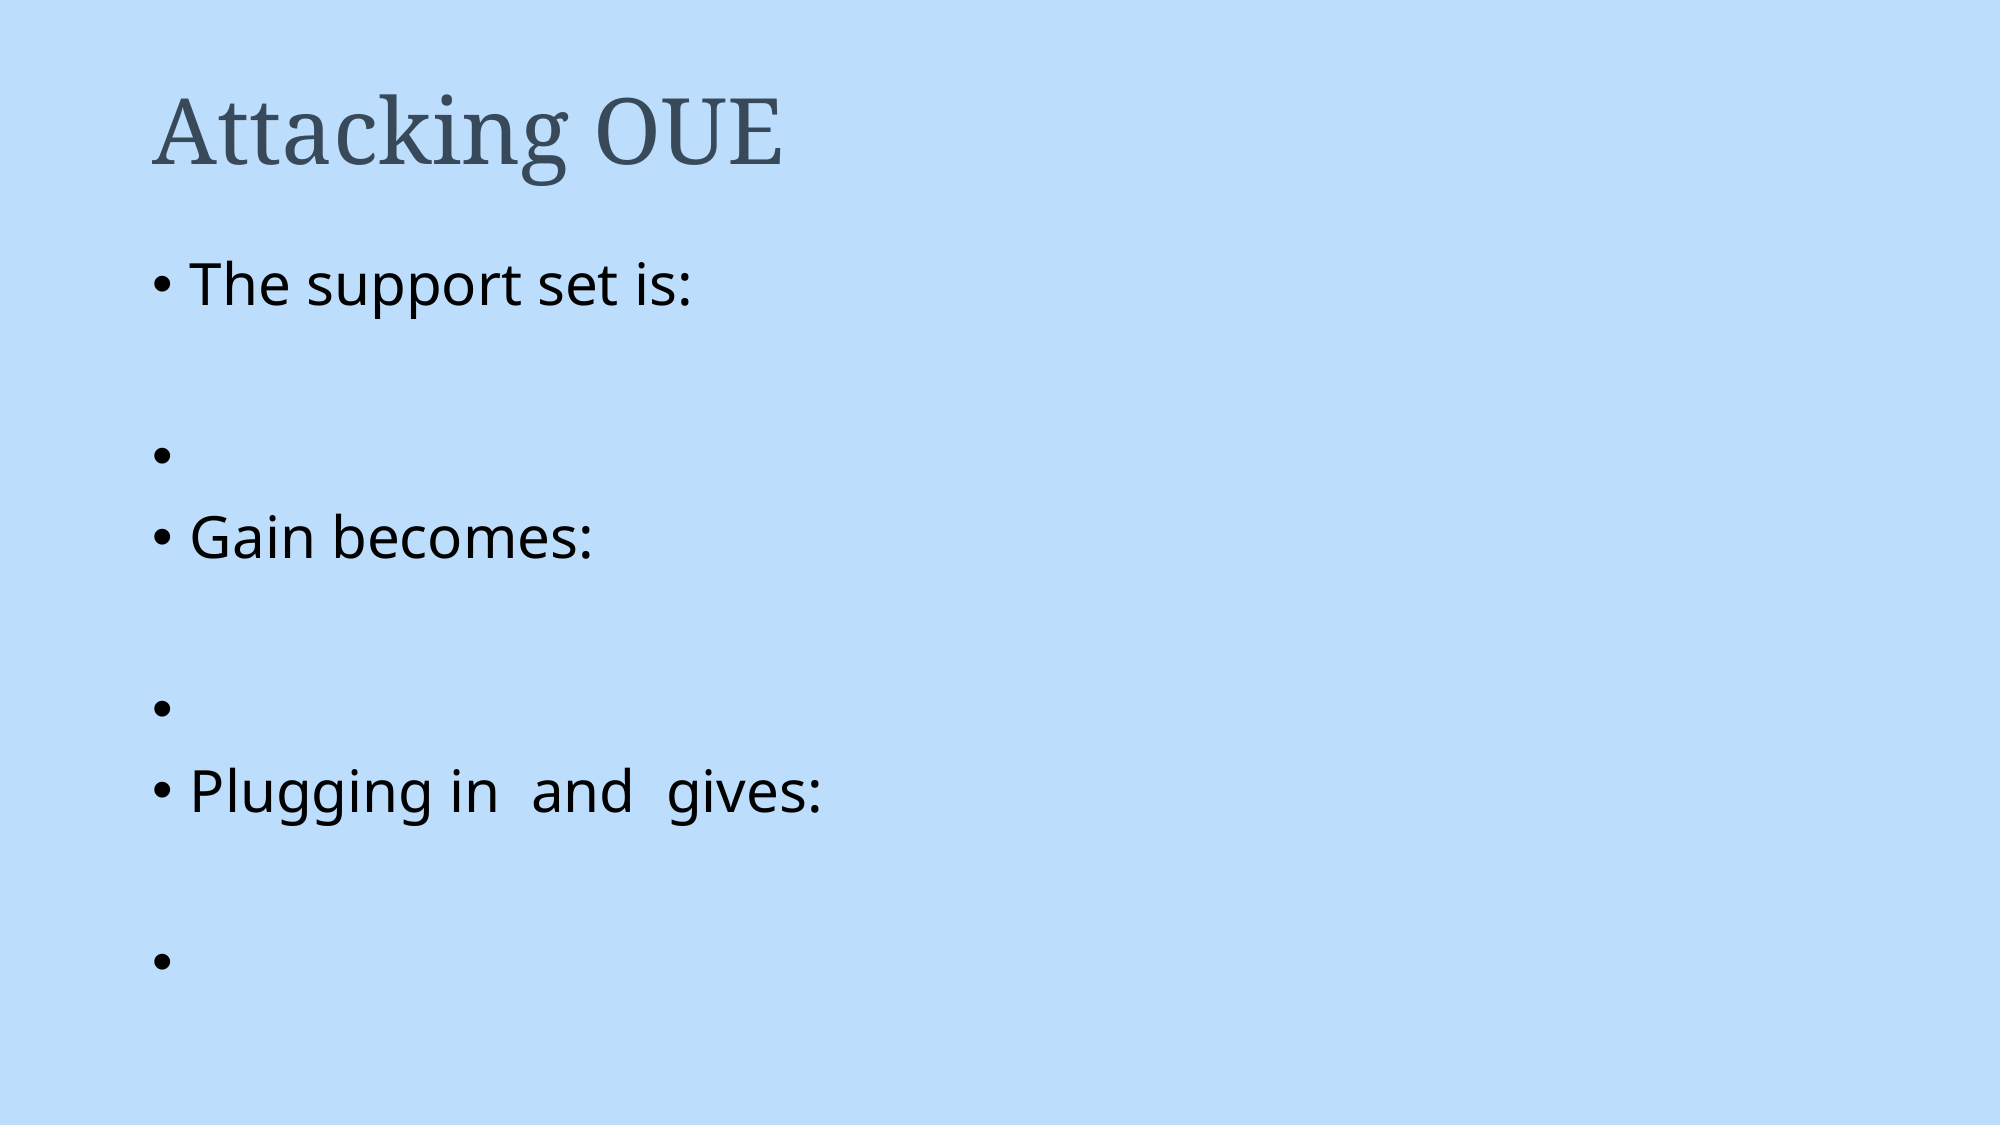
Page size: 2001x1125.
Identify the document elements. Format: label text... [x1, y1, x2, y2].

list The support set is: Gain becomes: Plugging in and gives: [137, 247, 1863, 1014]
title Attacking OUE [137, 59, 1863, 211]
